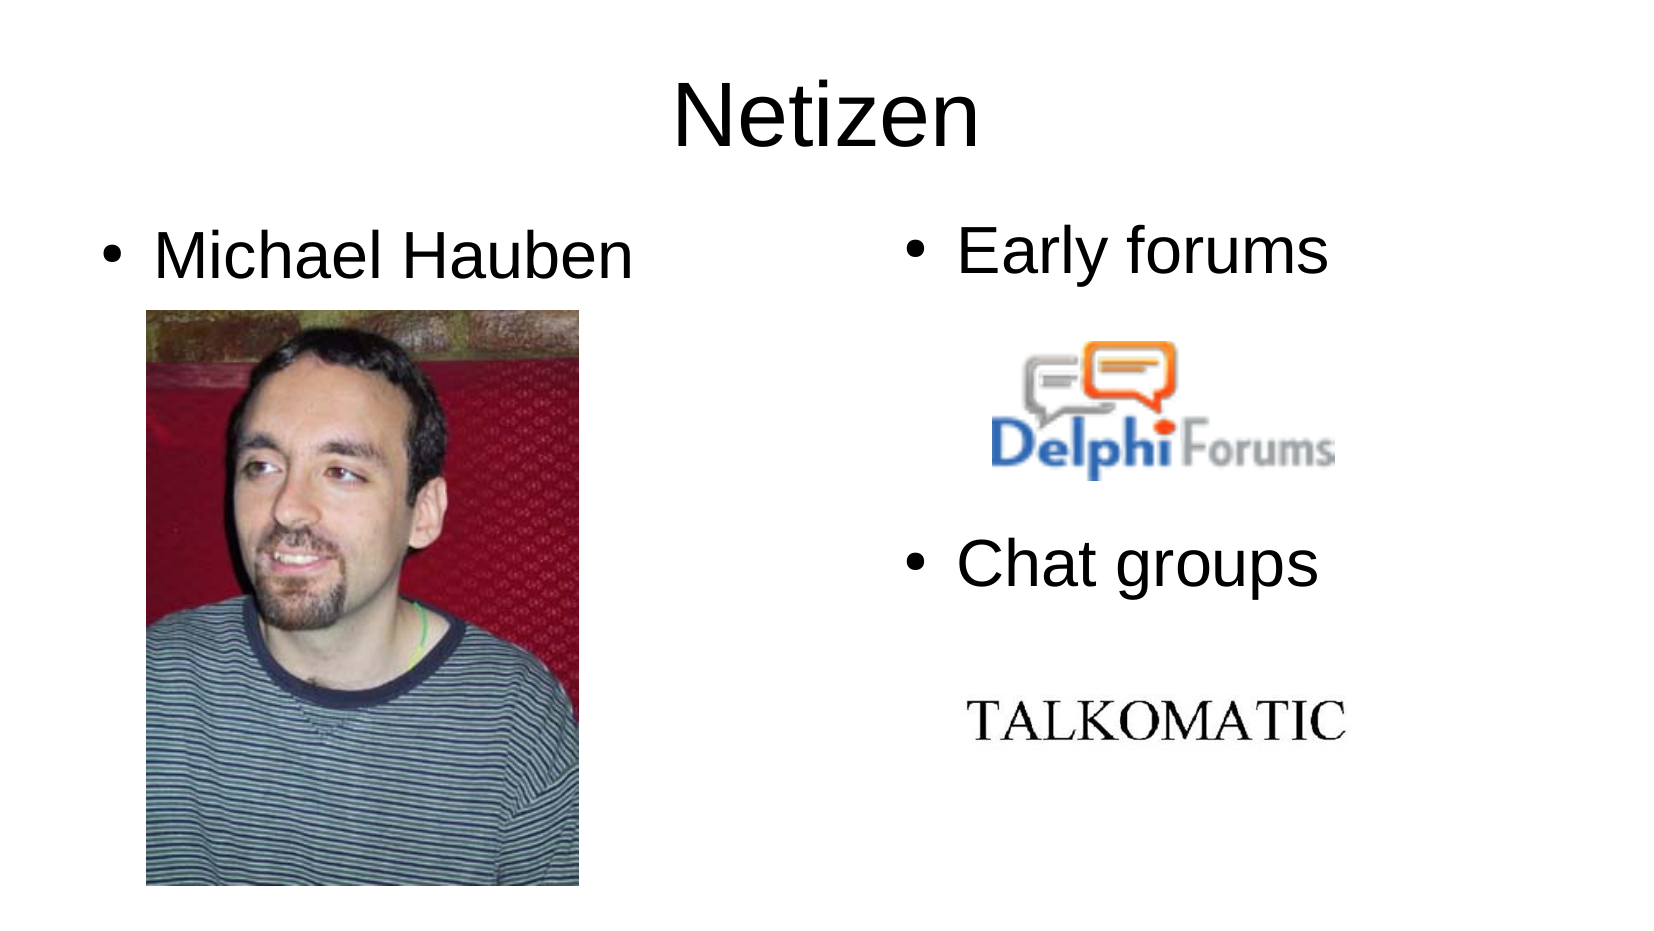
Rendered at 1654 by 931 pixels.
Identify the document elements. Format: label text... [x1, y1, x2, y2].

list Early forums Chat groups [885, 212, 1489, 753]
picture [992, 341, 1335, 481]
picture [146, 310, 579, 886]
title Netizen [82, 37, 1571, 193]
picture [956, 637, 1354, 804]
list Michael Hauben [82, 217, 686, 758]
